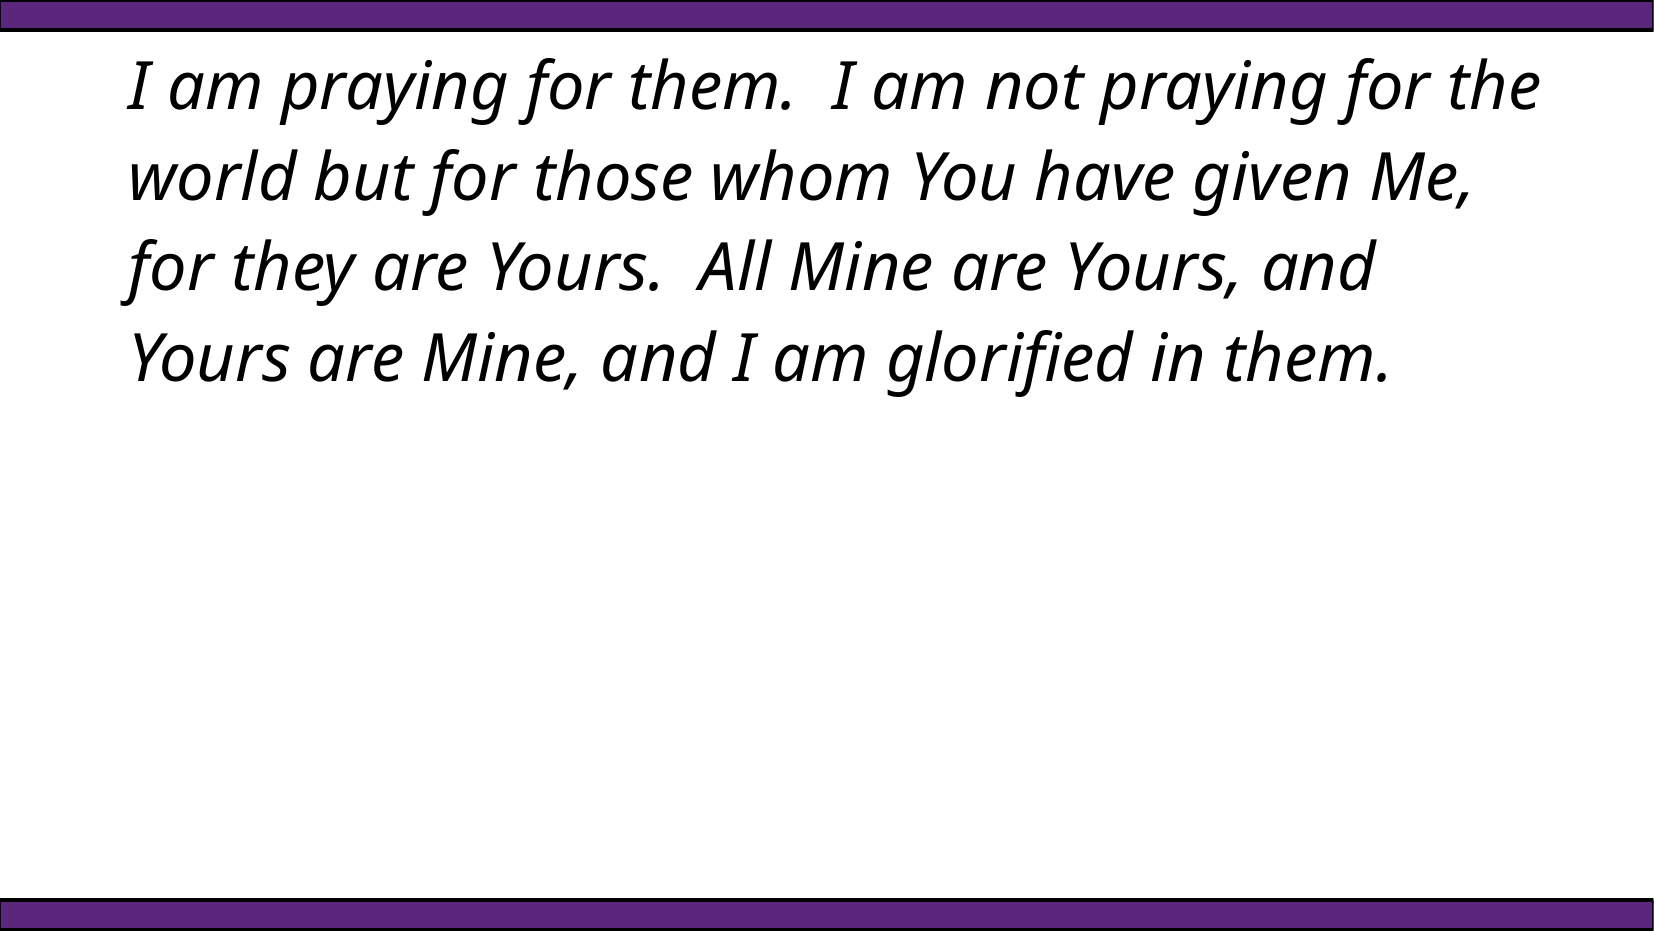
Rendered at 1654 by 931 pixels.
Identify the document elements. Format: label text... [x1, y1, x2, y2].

text_box [0, 900, 1654, 931]
picture [0, 31, 1654, 900]
text_box [0, 0, 1654, 31]
text_box I am praying for them. I am not praying for the world but for those whom You have given Me, for they are Yours. All Mine are Yours, and Yours are Mine, and I am glorified in them. [45, 30, 1581, 401]
